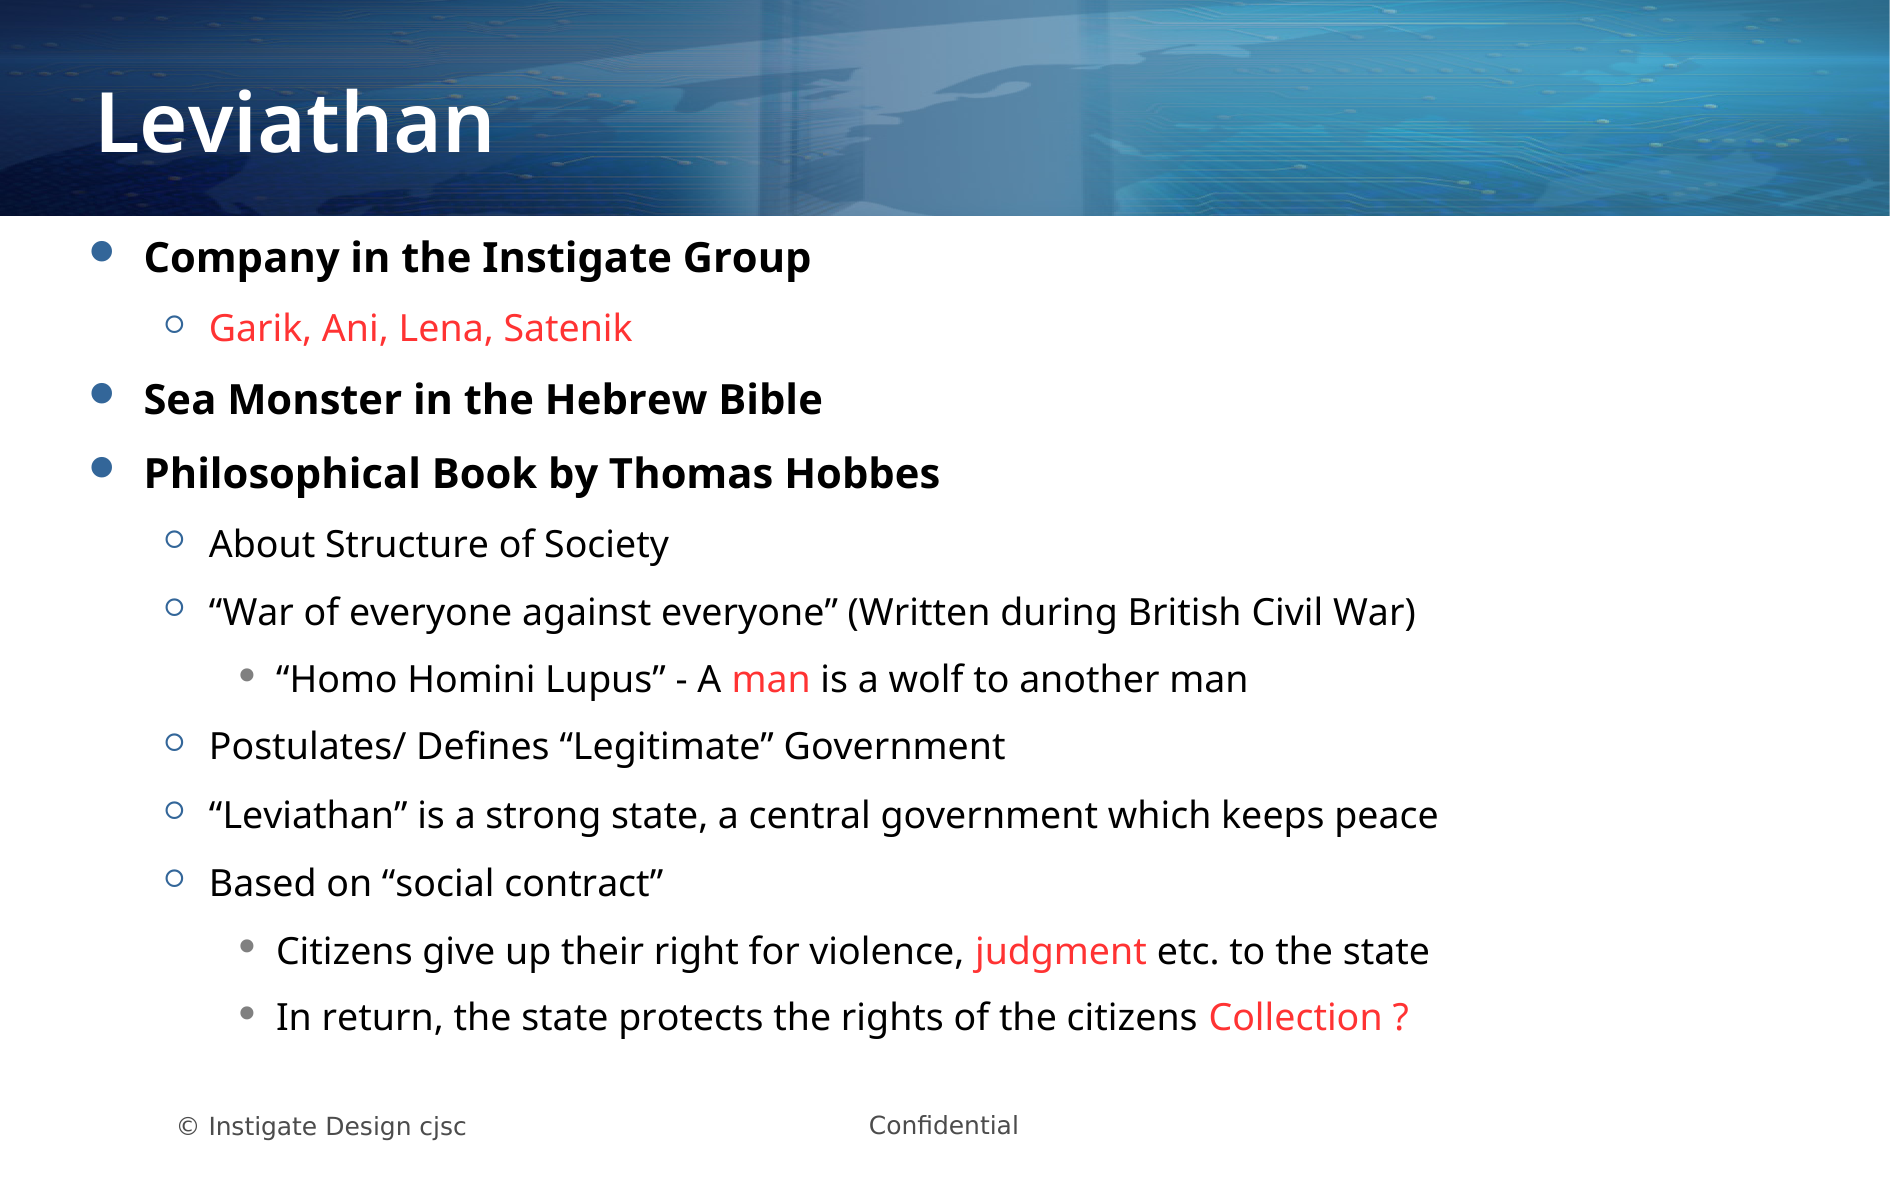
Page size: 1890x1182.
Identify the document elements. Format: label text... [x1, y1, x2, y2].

list Company in the Instigate Group Garik, Ani, Lena, Satenik Sea Monster in the Hebrew Bible Philosophical Book by Thomas Hobbes About Structure of Society “War of everyone against everyone” (Written during British Civil War) “Homo Homini Lupus” - A man is a wolf to another man Postulates/ Defines “Legitimate” Government “Leviathan” is a strong state, a central government which keeps peace Based on “social contract” Citizens give up their right for violence, judgment etc. to the state In return, the state protects the rights of the citizens Collection ? [88, 228, 1788, 1088]
title Leviathan [94, 35, 1793, 205]
picture [0, 0, 1890, 216]
